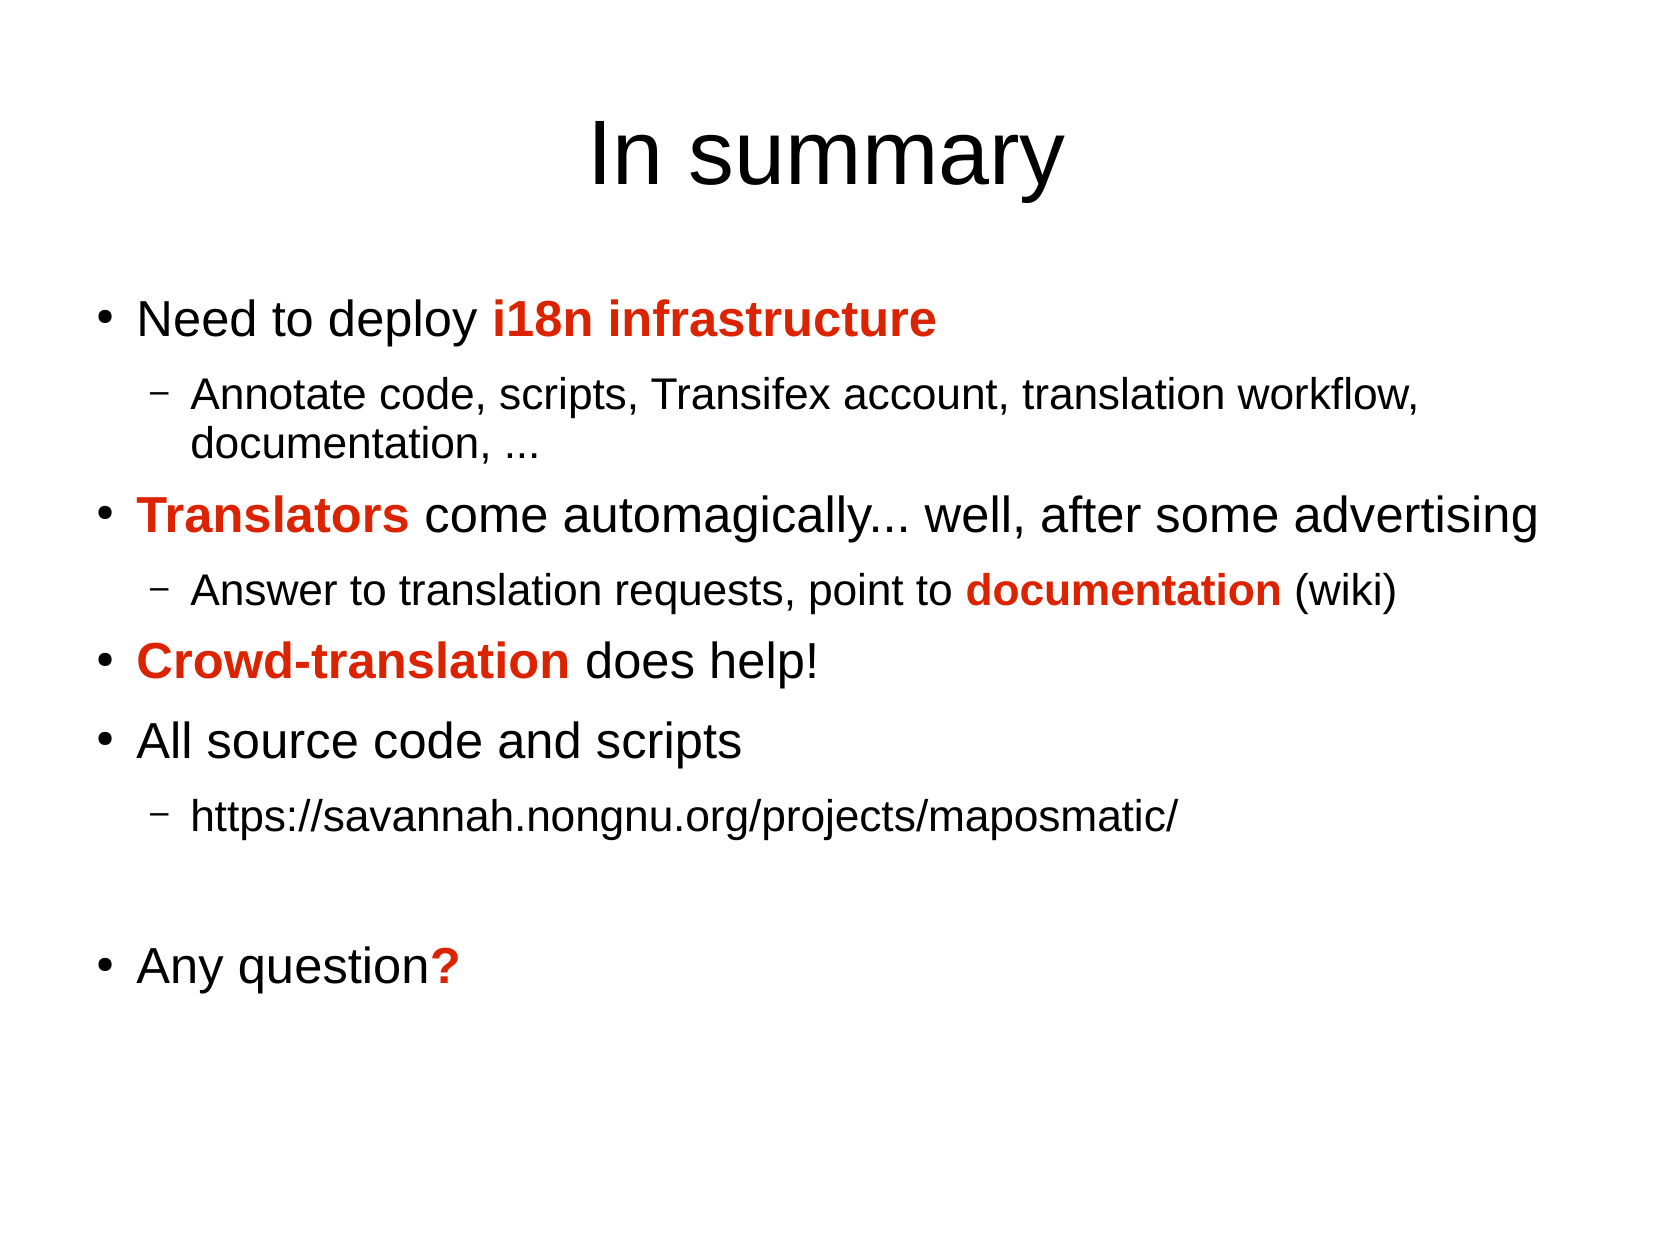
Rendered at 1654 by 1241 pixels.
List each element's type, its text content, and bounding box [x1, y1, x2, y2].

title In summary [82, 49, 1571, 257]
list Need to deploy i18n infrastructure Annotate code, scripts, Transifex account, translation workflow, documentation, ... Translators come automagically... well, after some advertising Answer to translation requests, point to documentation (wiki) Crowd-translation does help! All source code and scripts https://savannah.nongnu.org/projects/maposmatic/ Any question? [82, 290, 1571, 1010]
